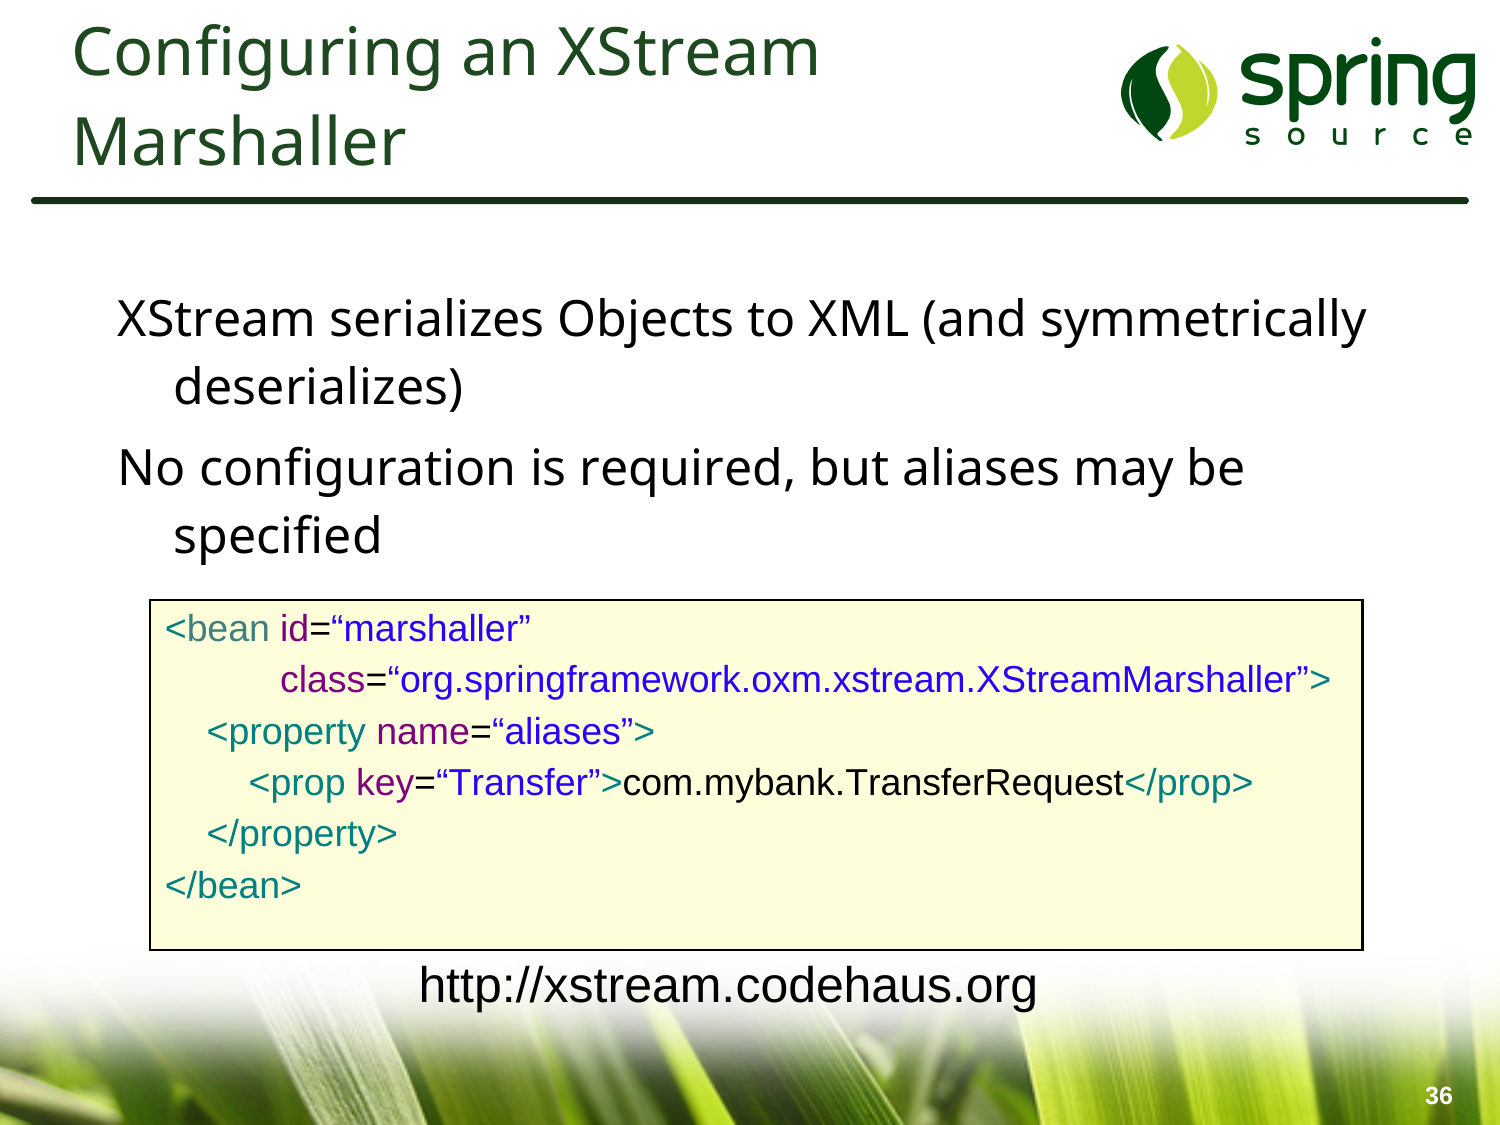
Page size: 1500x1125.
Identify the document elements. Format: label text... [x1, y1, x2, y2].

text_box http://xstream.codehaus.org [403, 950, 1054, 1022]
list XStream serializes Objects to XML (and symmetrically deserializes) No configuration is required, but aliases may be specified [103, 275, 1394, 938]
picture [1121, 37, 1475, 145]
text_box <bean id=“marshaller” class=“org.springframework.oxm.xstream.XStreamMarshaller”> <property name=“aliases”> <prop key=“Transfer”>com.mybank.TransferRequest</prop> </property> </bean> [150, 599, 1363, 950]
picture [0, 944, 1500, 1125]
title Configuring an XStream Marshaller [56, 5, 1089, 184]
